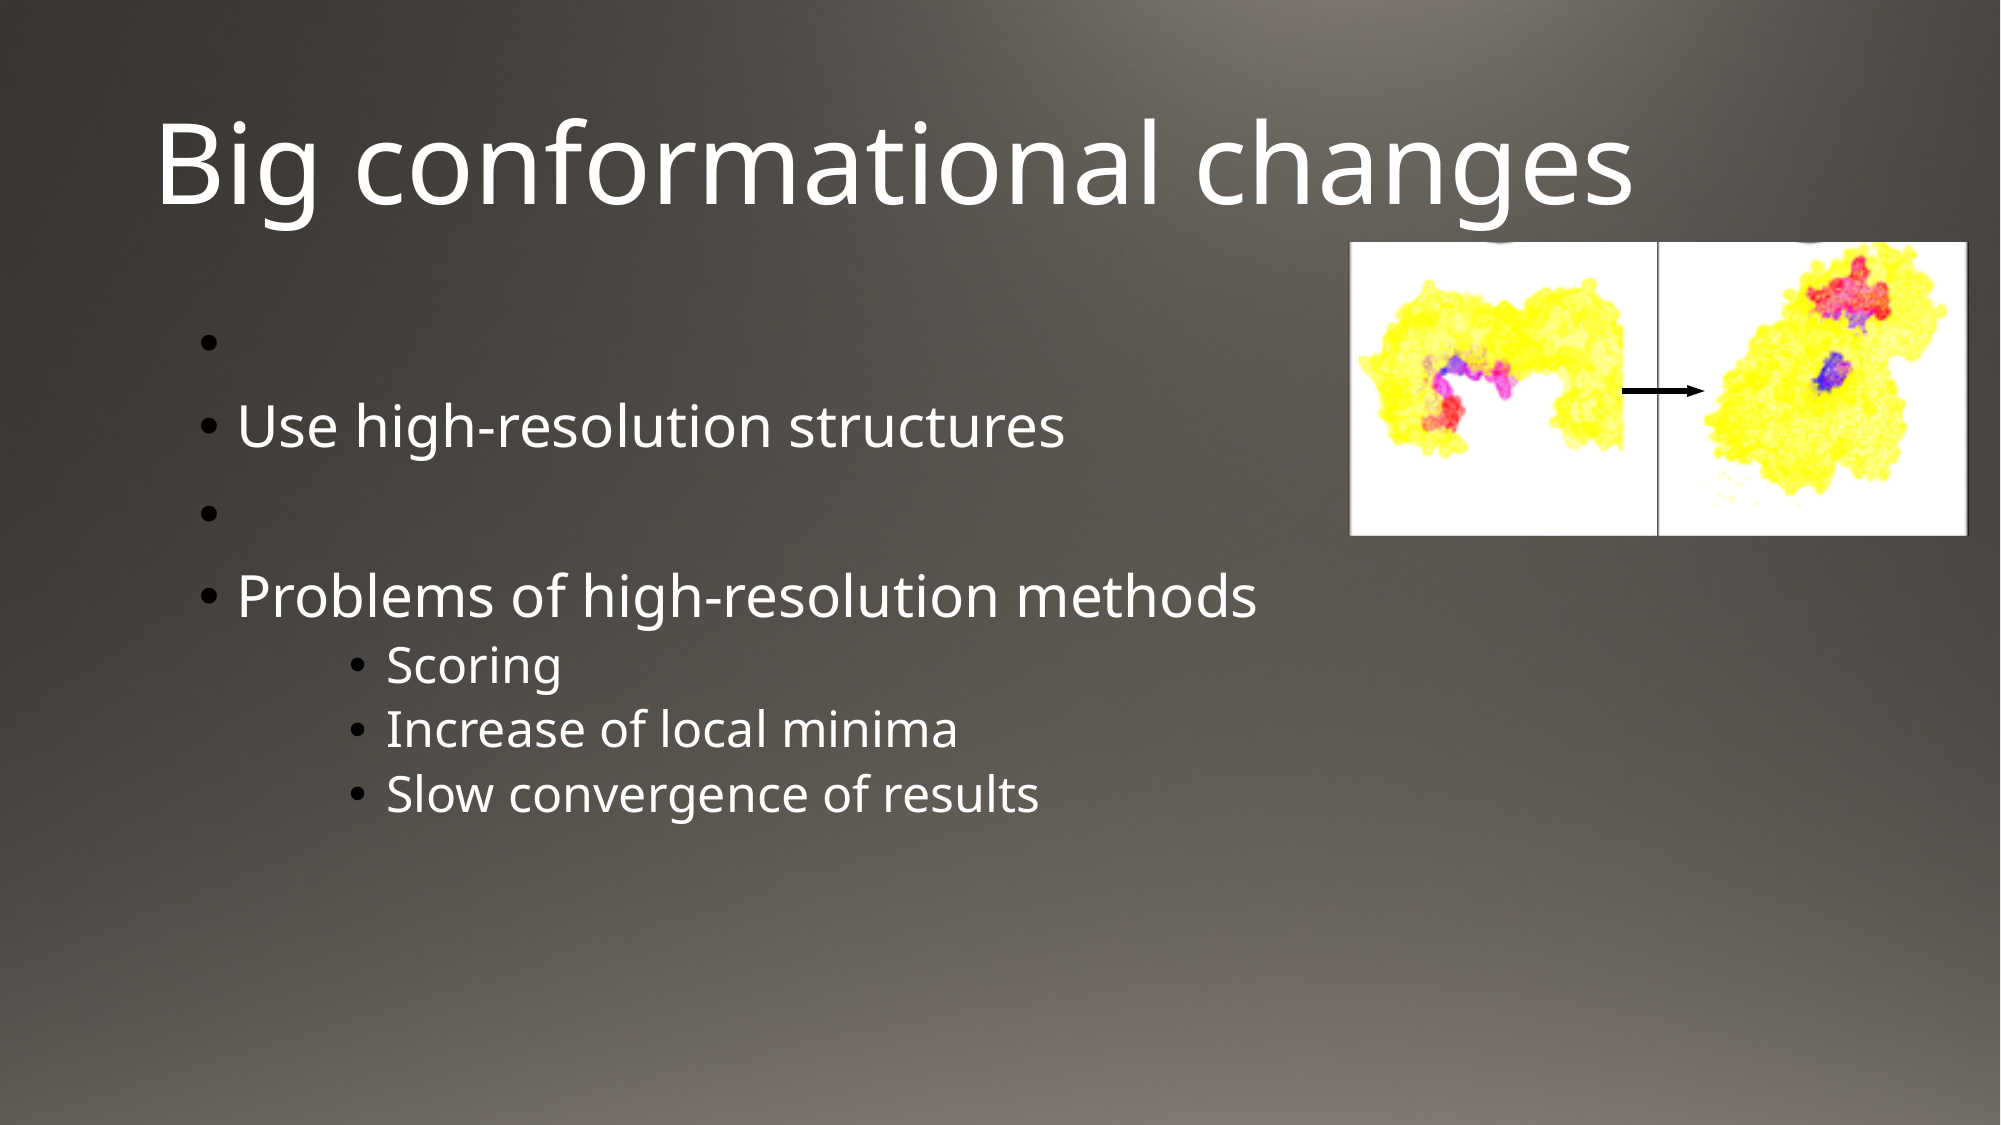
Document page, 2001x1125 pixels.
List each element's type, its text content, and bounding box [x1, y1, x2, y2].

title Big conformational changes [137, 59, 1863, 278]
list Use high-resolution structures Problems of high-resolution methods Scoring Increase of local minima Slow convergence of results [183, 299, 1863, 1014]
picture [1348, 242, 1969, 536]
